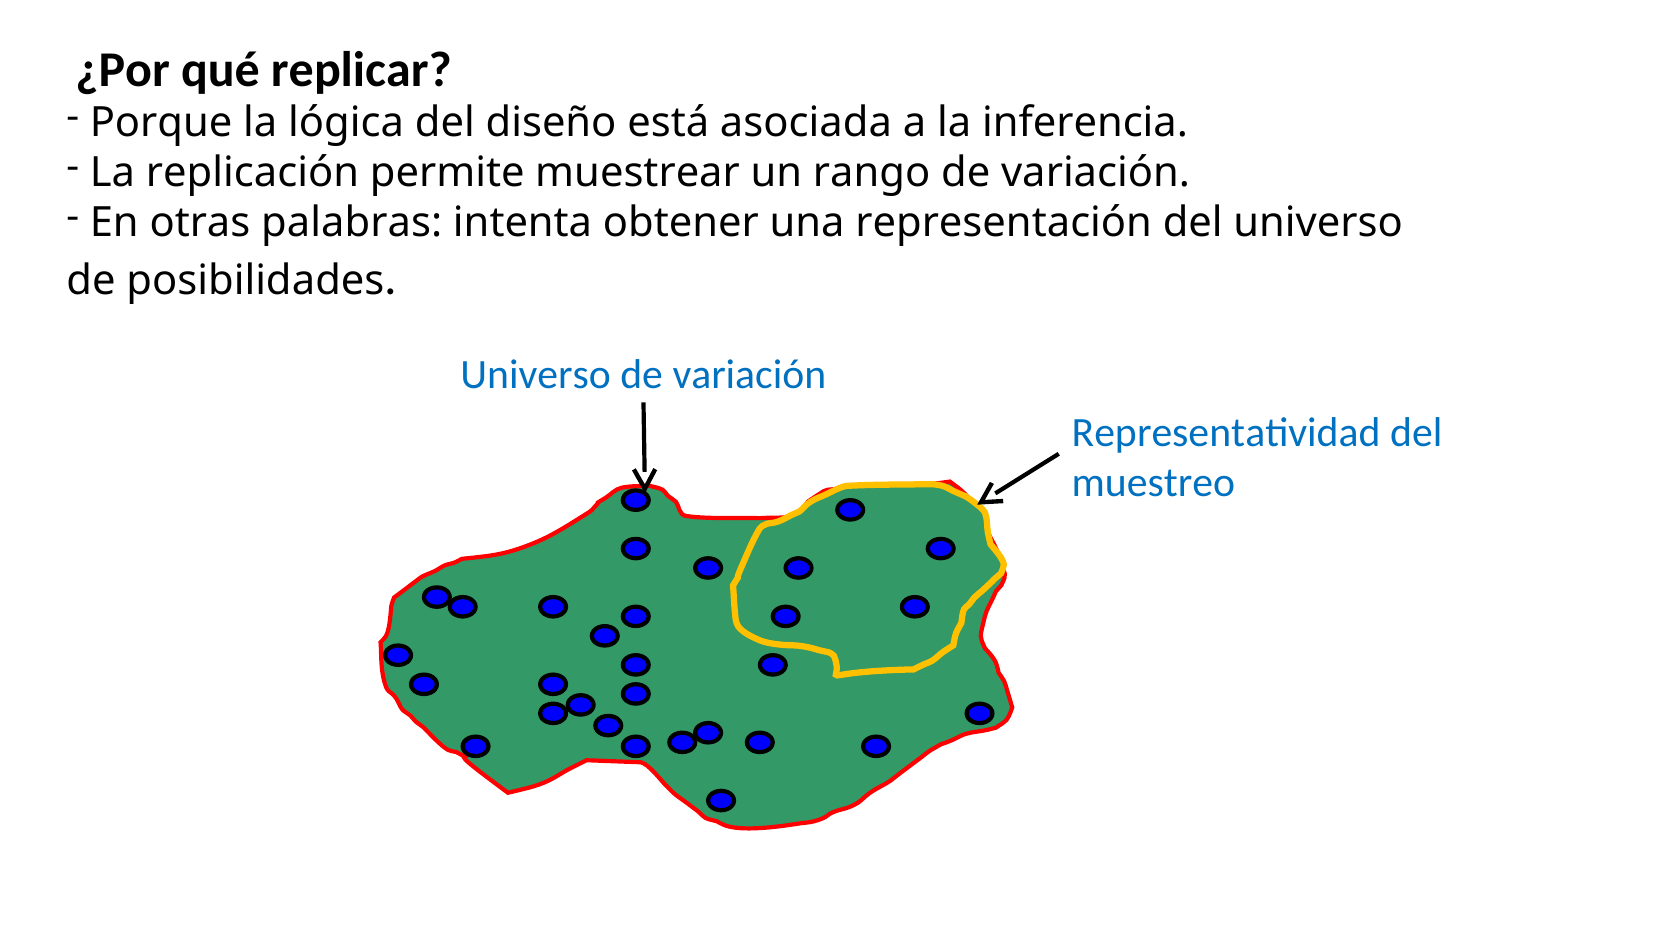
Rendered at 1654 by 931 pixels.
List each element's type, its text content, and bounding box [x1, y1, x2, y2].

text_box [380, 481, 1013, 829]
text_box Porque la lógica del diseño está asociada a la inferencia. La replicación permite muestrear un rango de variación. En otras palabras: intenta obtener una representación del universo de posibilidades. [51, 87, 1434, 313]
text_box Universo de variación [445, 339, 842, 405]
text_box Representatividad del muestreo [1056, 397, 1477, 513]
text_box ¿Por qué replicar? [60, 28, 468, 87]
